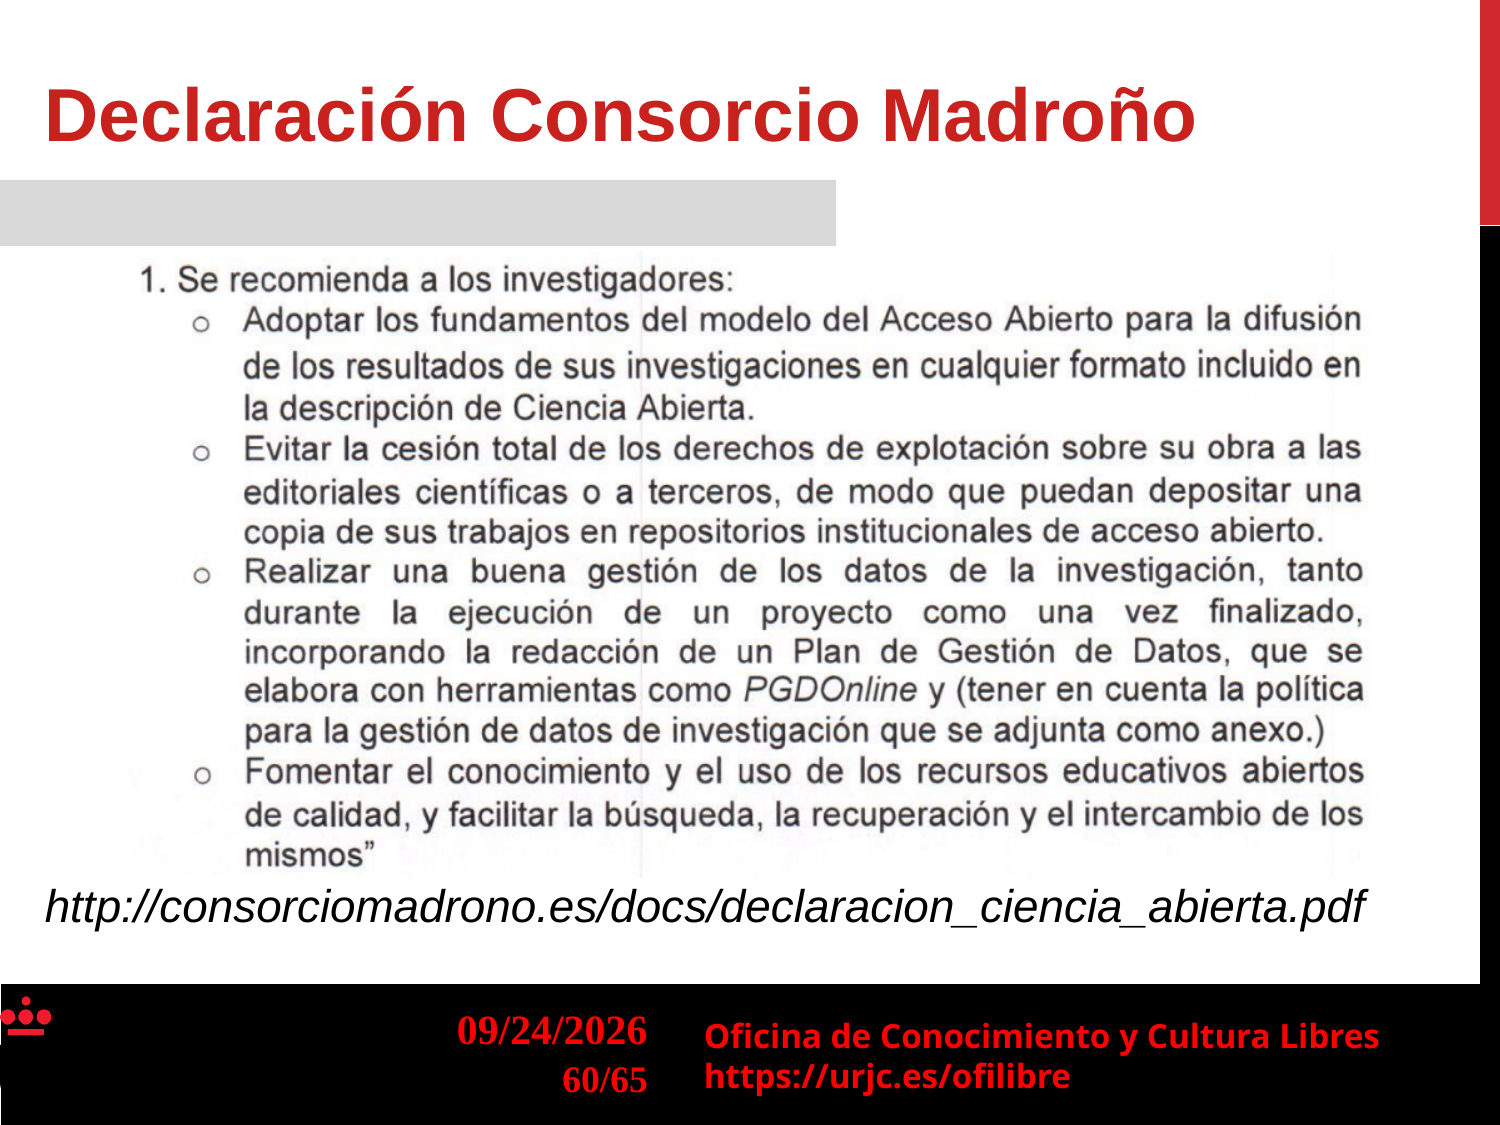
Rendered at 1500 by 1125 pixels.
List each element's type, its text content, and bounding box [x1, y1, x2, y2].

picture [127, 251, 1378, 878]
text_box [40, 249, 1366, 346]
title [75, 15, 1425, 172]
text_box http://consorciomadrono.es/docs/declaracion_ciencia_abierta.pdf [30, 873, 1486, 1021]
text_box Declaración Consorcio Madroño [30, 66, 1381, 249]
